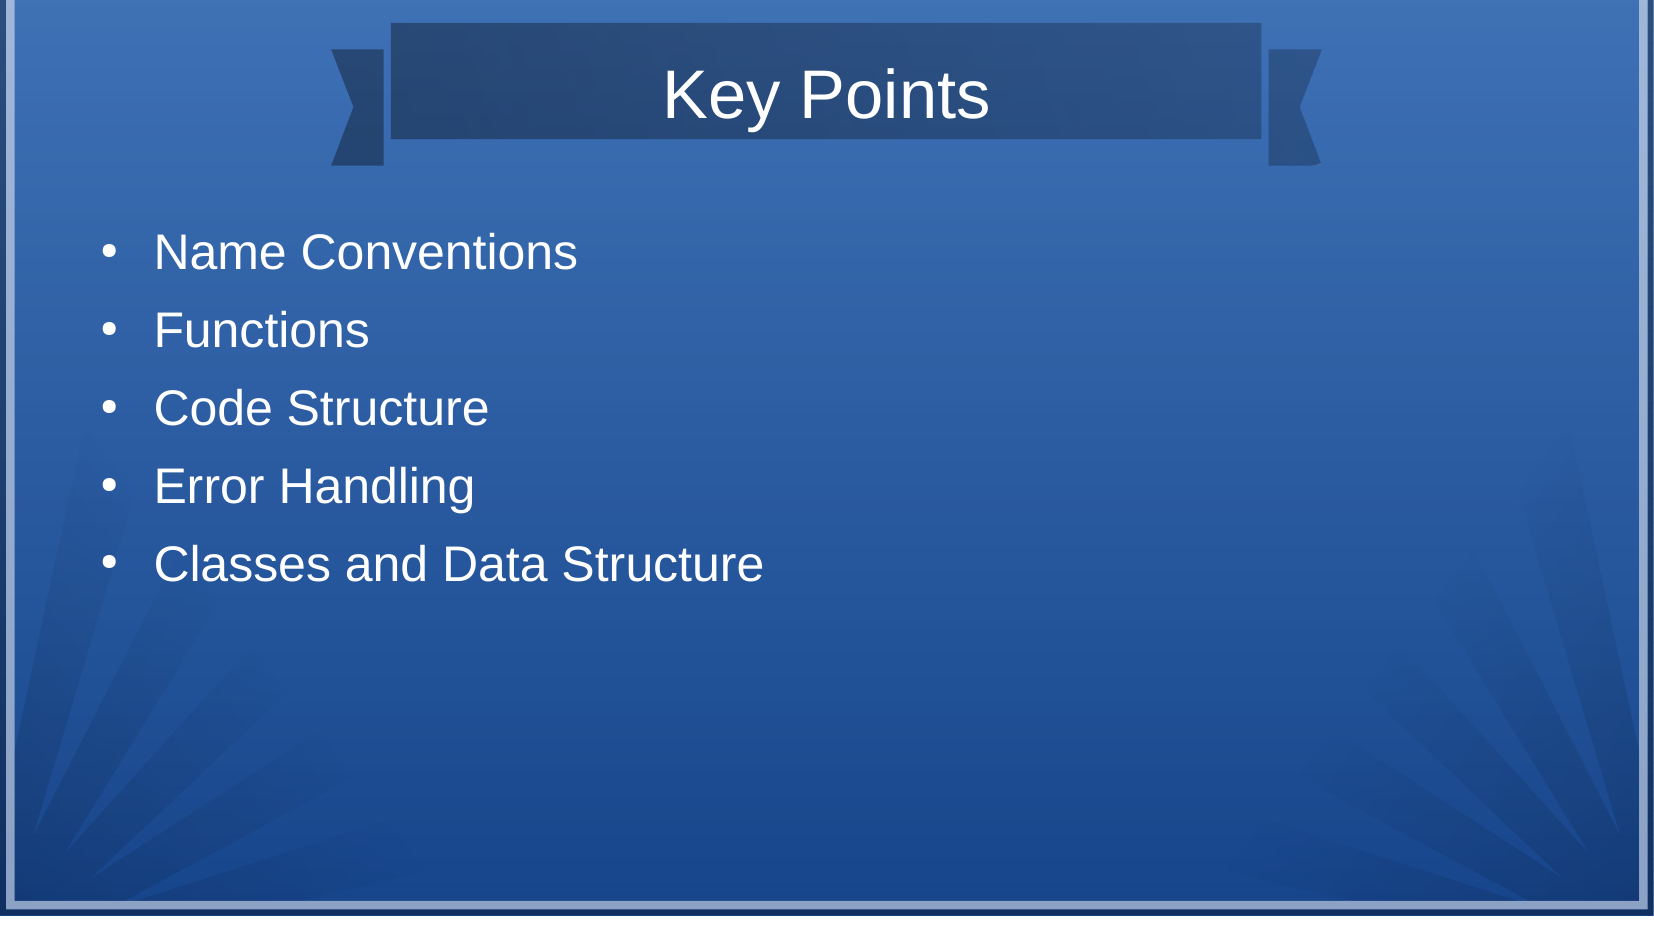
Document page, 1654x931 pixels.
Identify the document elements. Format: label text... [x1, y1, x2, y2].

list Name Conventions Functions Code Structure Error Handling Classes and Data Structure [82, 224, 1571, 848]
title Key Points [389, 35, 1264, 154]
